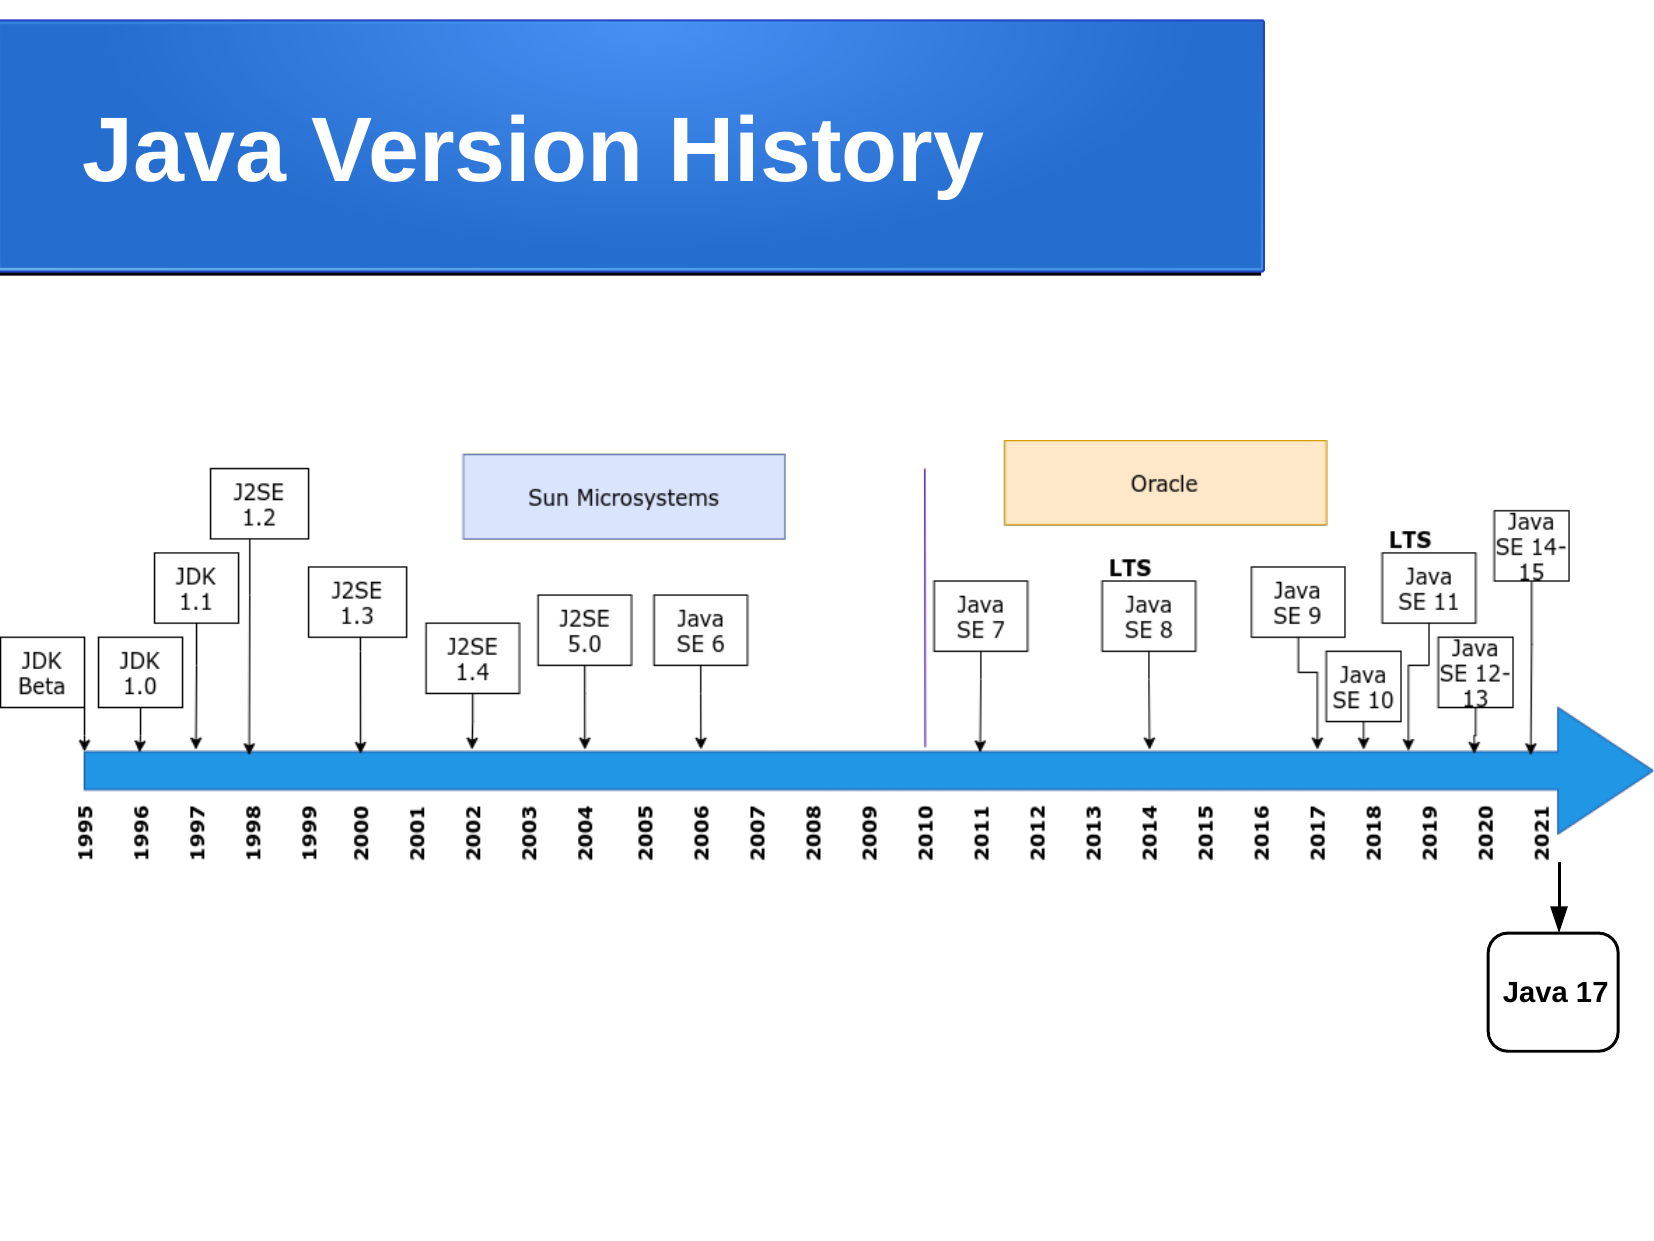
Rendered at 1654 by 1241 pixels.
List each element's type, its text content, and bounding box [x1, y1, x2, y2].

picture [0, 440, 1654, 863]
text_box Java 17 [1488, 968, 1624, 1017]
title Java Version History [82, 47, 1235, 252]
